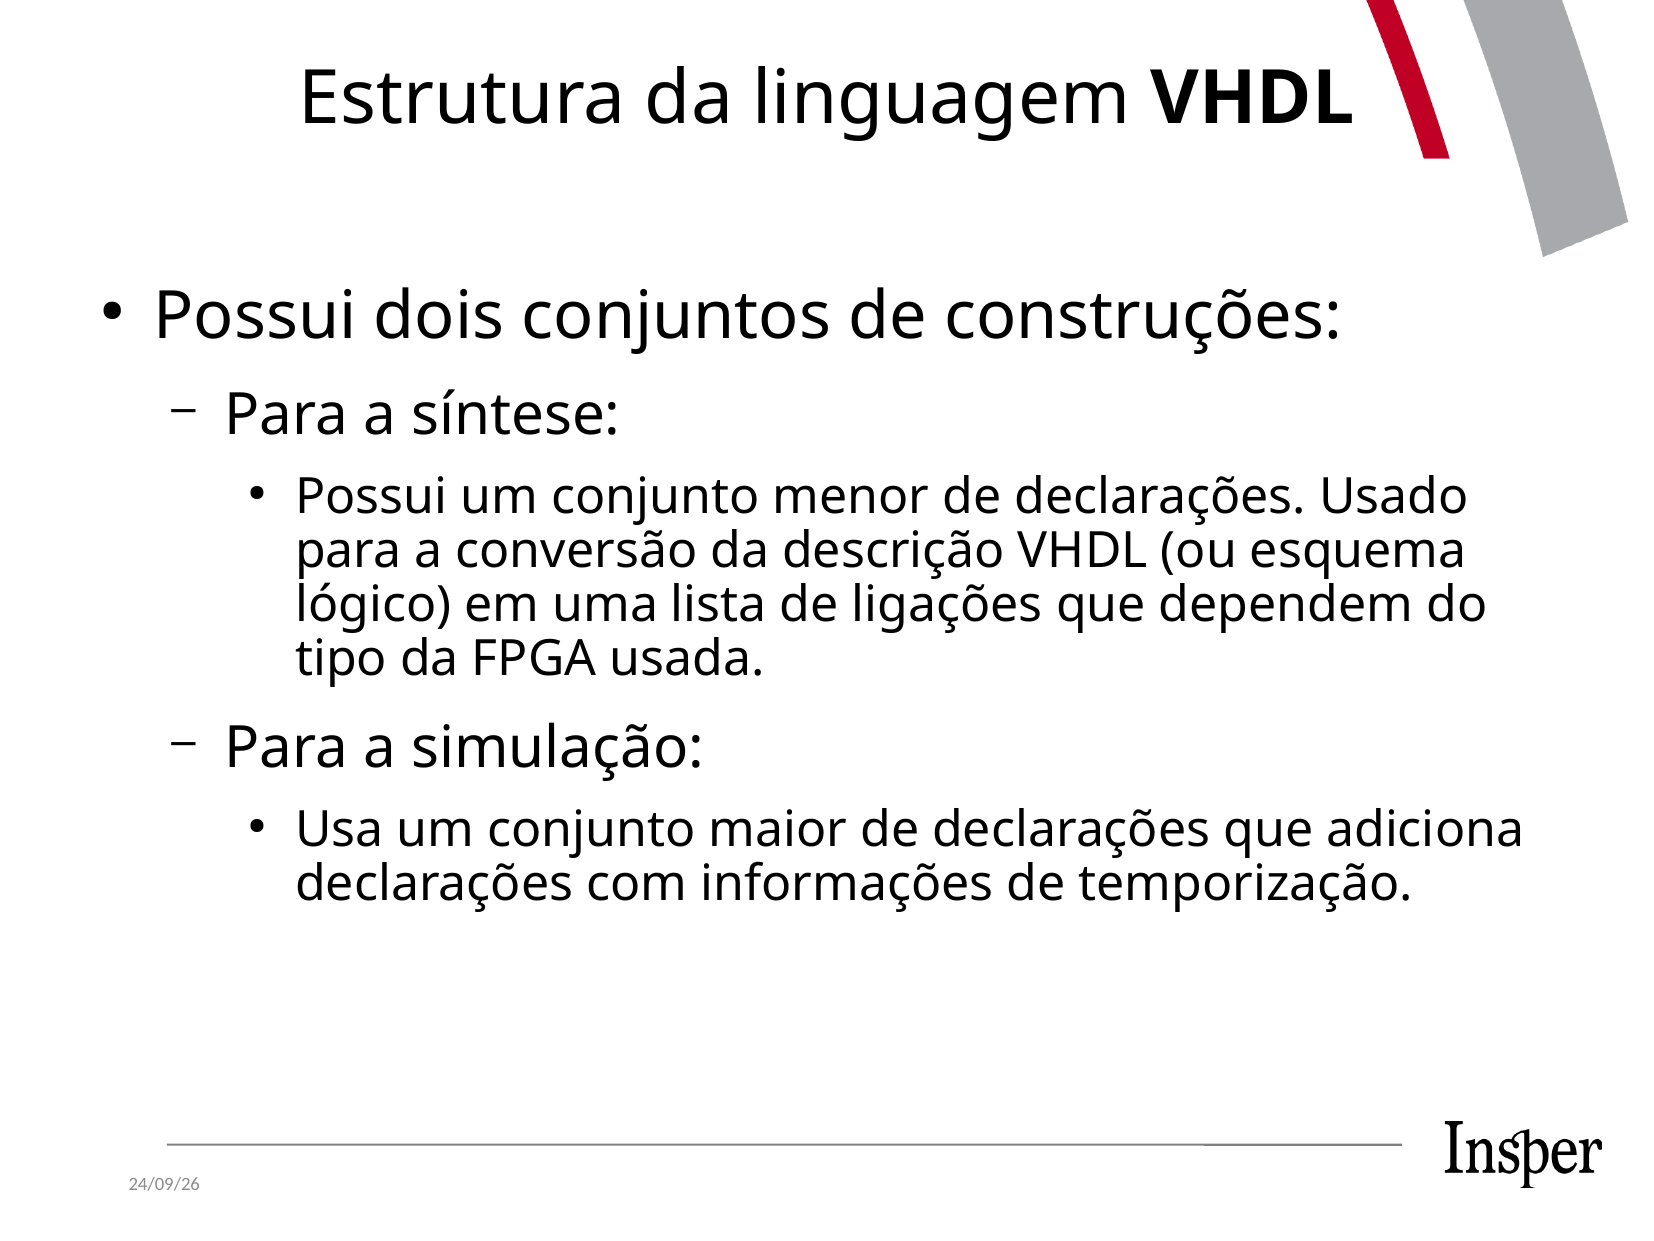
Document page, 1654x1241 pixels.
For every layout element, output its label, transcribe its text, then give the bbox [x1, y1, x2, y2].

list Estrutura da linguagem VHDL Possui dois conjuntos de construções: Para a síntese: Possui um conjunto menor de declarações. Usado para a conversão da descrição VHDL (ou esquema lógico) em uma lista de ligações que dependem do tipo da FPGA usada. Para a simulação: Usa um conjunto maior de declarações que adiciona declarações com informações de temporização. [82, 59, 1571, 1217]
